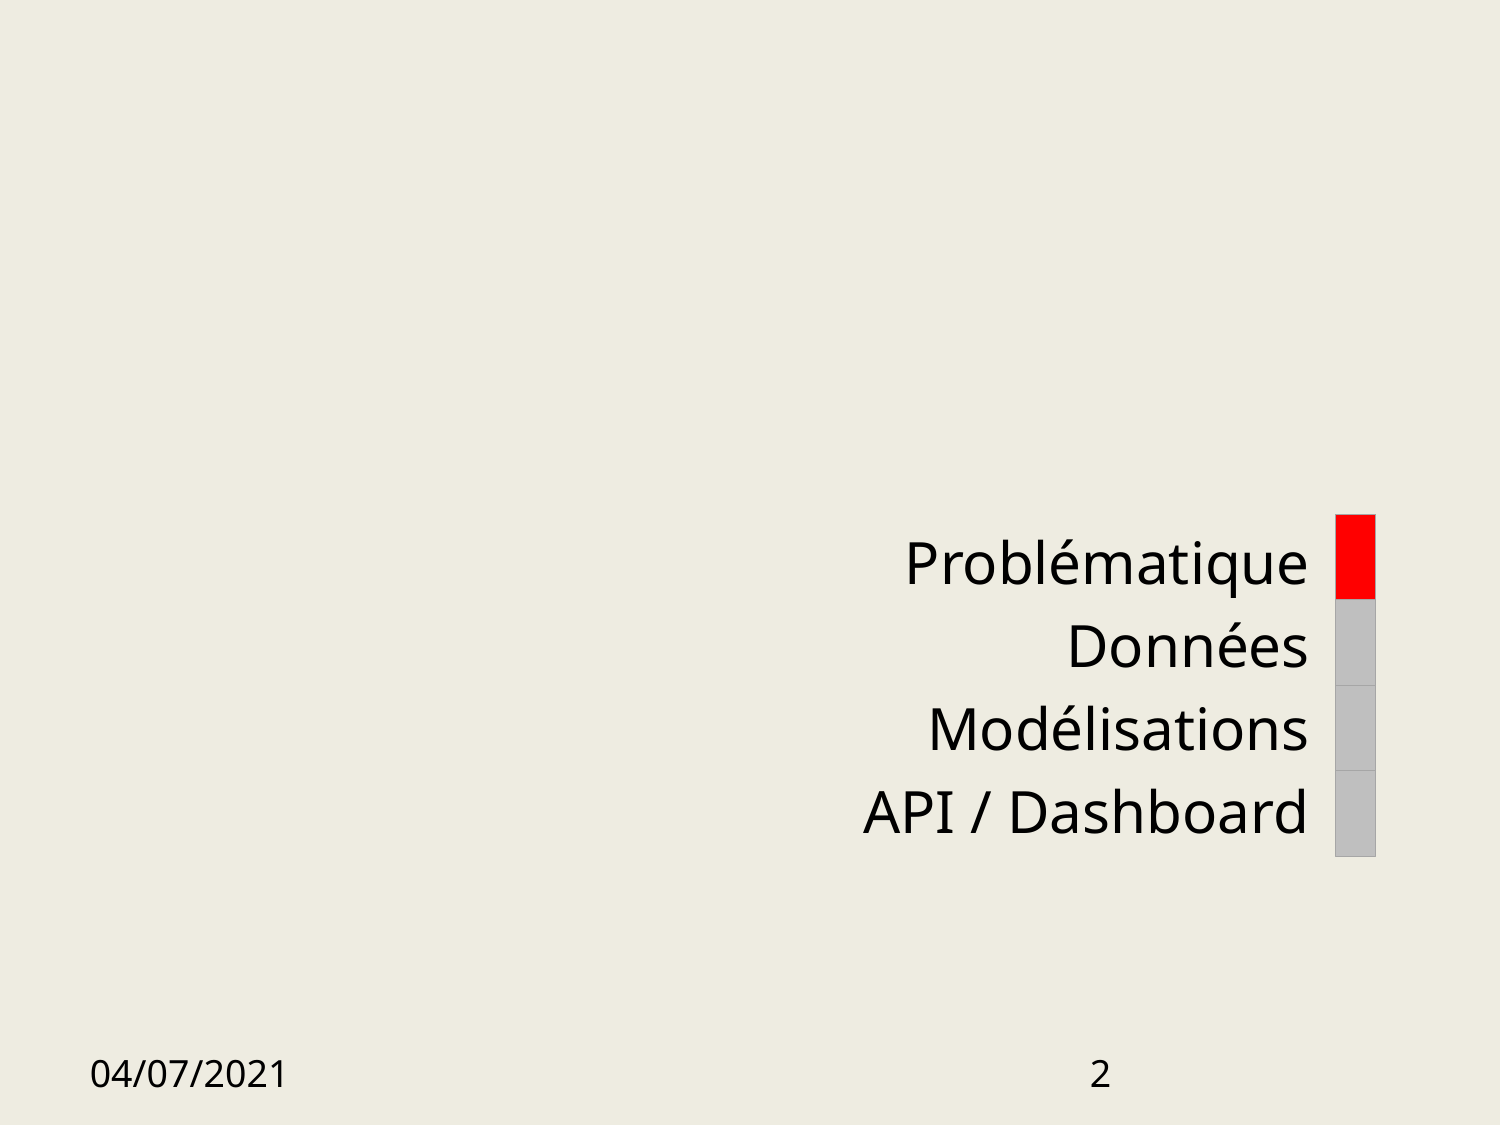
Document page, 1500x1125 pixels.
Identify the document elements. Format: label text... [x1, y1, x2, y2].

slide_number 04/07/2021 [75, 1042, 425, 1103]
slide_number <numéro> [1074, 1042, 1425, 1103]
text_box Problématique Données Modélisations API / Dashboard [586, 518, 1325, 869]
text_box [1335, 514, 1376, 857]
